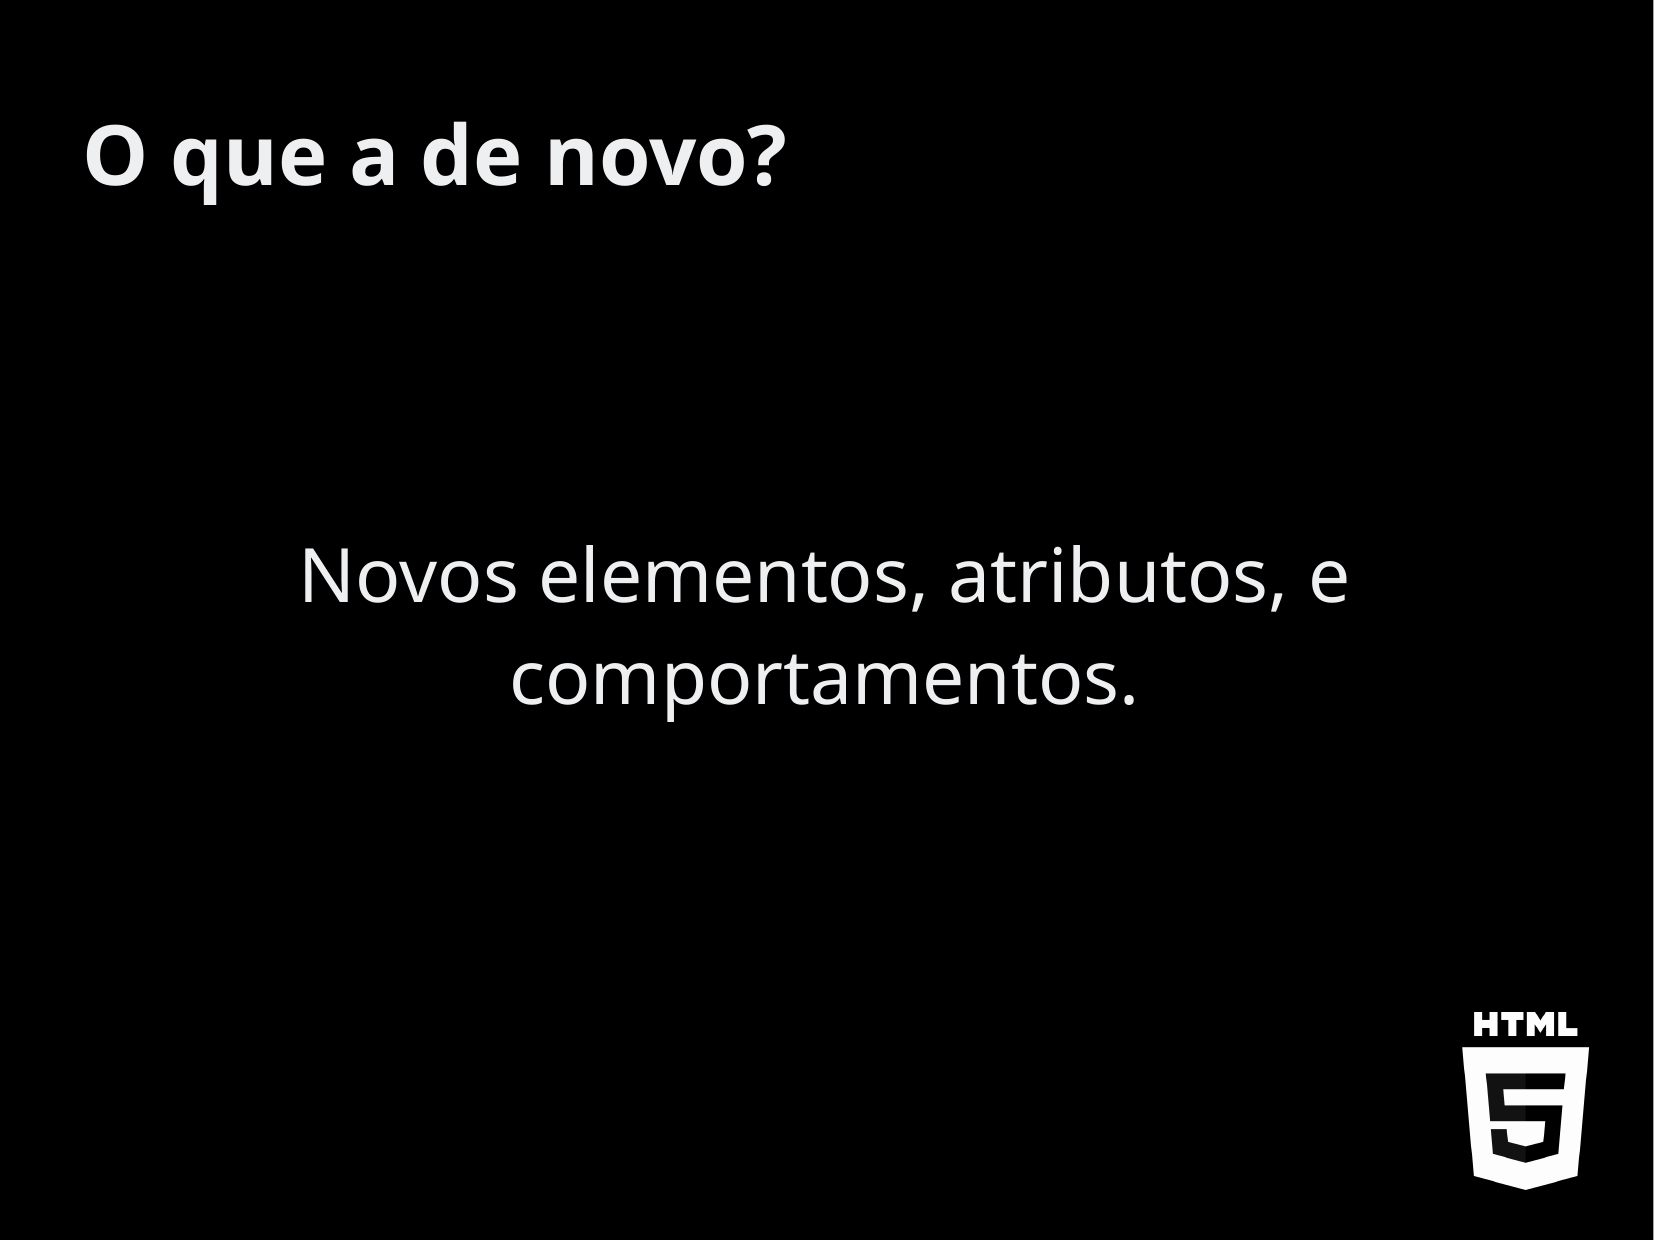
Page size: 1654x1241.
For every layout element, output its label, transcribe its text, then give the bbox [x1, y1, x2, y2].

picture [1436, 1012, 1615, 1190]
title O que a de novo? [82, 56, 1571, 250]
title Novos elementos, atributos, e comportamentos. [75, 528, 1576, 721]
